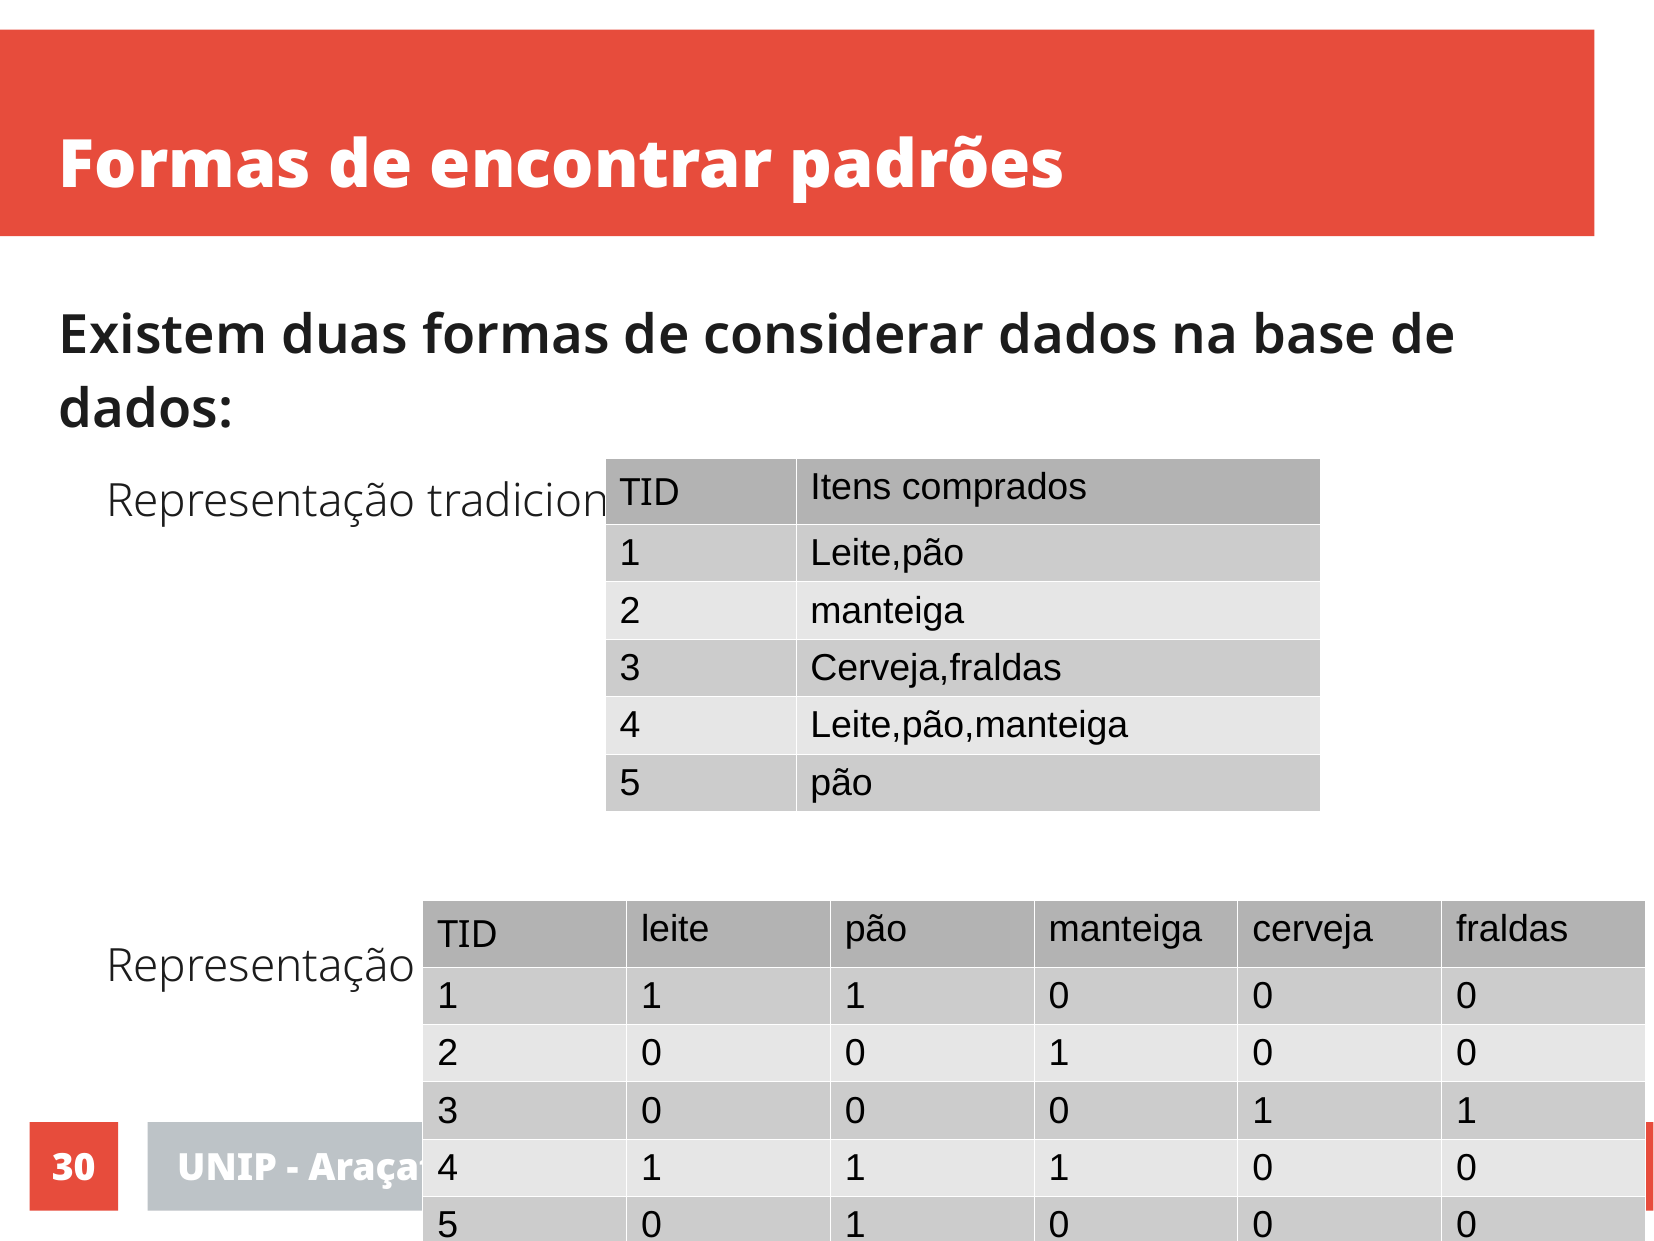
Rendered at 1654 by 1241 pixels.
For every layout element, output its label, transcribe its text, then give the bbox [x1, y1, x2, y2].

table_header pão [831, 901, 1034, 967]
table_cell 1 [1035, 1140, 1237, 1196]
table_cell 0 [1035, 1082, 1237, 1139]
table_cell 1 [606, 525, 796, 581]
table_cell 0 [1238, 968, 1441, 1024]
table_cell 0 [1442, 1140, 1645, 1196]
table_cell 1 [423, 968, 626, 1024]
table_cell 1 [627, 968, 830, 1024]
table_cell 1 [831, 1140, 1034, 1196]
table_cell 0 [831, 1082, 1034, 1139]
table_header leite [627, 901, 830, 967]
table_cell 1 [627, 1140, 830, 1196]
table_cell Leite,pão [797, 525, 1320, 581]
table_cell 0 [1238, 1140, 1441, 1196]
table_cell 4 [606, 697, 796, 754]
table_header fraldas [1442, 901, 1645, 967]
table_header TID [423, 901, 626, 967]
title Formas de encontrar padrões [59, 59, 1595, 207]
table_header TID [606, 459, 796, 524]
table_cell 0 [1442, 968, 1645, 1024]
table_cell 2 [606, 582, 796, 639]
table_cell 0 [1035, 1197, 1237, 1241]
table_cell 0 [1238, 1197, 1441, 1241]
table_cell 5 [606, 755, 796, 811]
table_cell 3 [423, 1082, 626, 1139]
table_header manteiga [1035, 901, 1237, 967]
table_cell 0 [627, 1197, 830, 1241]
table_cell 1 [1442, 1082, 1645, 1139]
table_cell Leite,pão,manteiga [797, 697, 1320, 754]
table_cell 3 [606, 640, 796, 696]
table_cell 1 [1238, 1082, 1441, 1139]
table_header cerveja [1238, 901, 1441, 967]
table_header Itens comprados [797, 459, 1320, 524]
table_cell 5 [423, 1197, 626, 1241]
table_cell manteiga [797, 582, 1320, 639]
table_cell 0 [831, 1025, 1034, 1081]
table_cell 1 [831, 968, 1034, 1024]
table_cell 0 [1442, 1025, 1645, 1081]
table_cell 0 [1035, 968, 1237, 1024]
table_cell 0 [627, 1082, 830, 1139]
table_cell 2 [423, 1025, 626, 1081]
table_cell 0 [1442, 1197, 1645, 1241]
list Existem duas formas de considerar dados na base de dados: Representação tradicional Representação binária [59, 295, 1565, 1063]
table_cell Cerveja,fraldas [797, 640, 1320, 696]
table_cell 0 [627, 1025, 830, 1081]
table_cell 0 [1238, 1025, 1441, 1081]
table_cell 4 [423, 1140, 626, 1196]
table_cell 1 [831, 1197, 1034, 1241]
table_cell pão [797, 755, 1320, 811]
table_cell 1 [1035, 1025, 1237, 1081]
